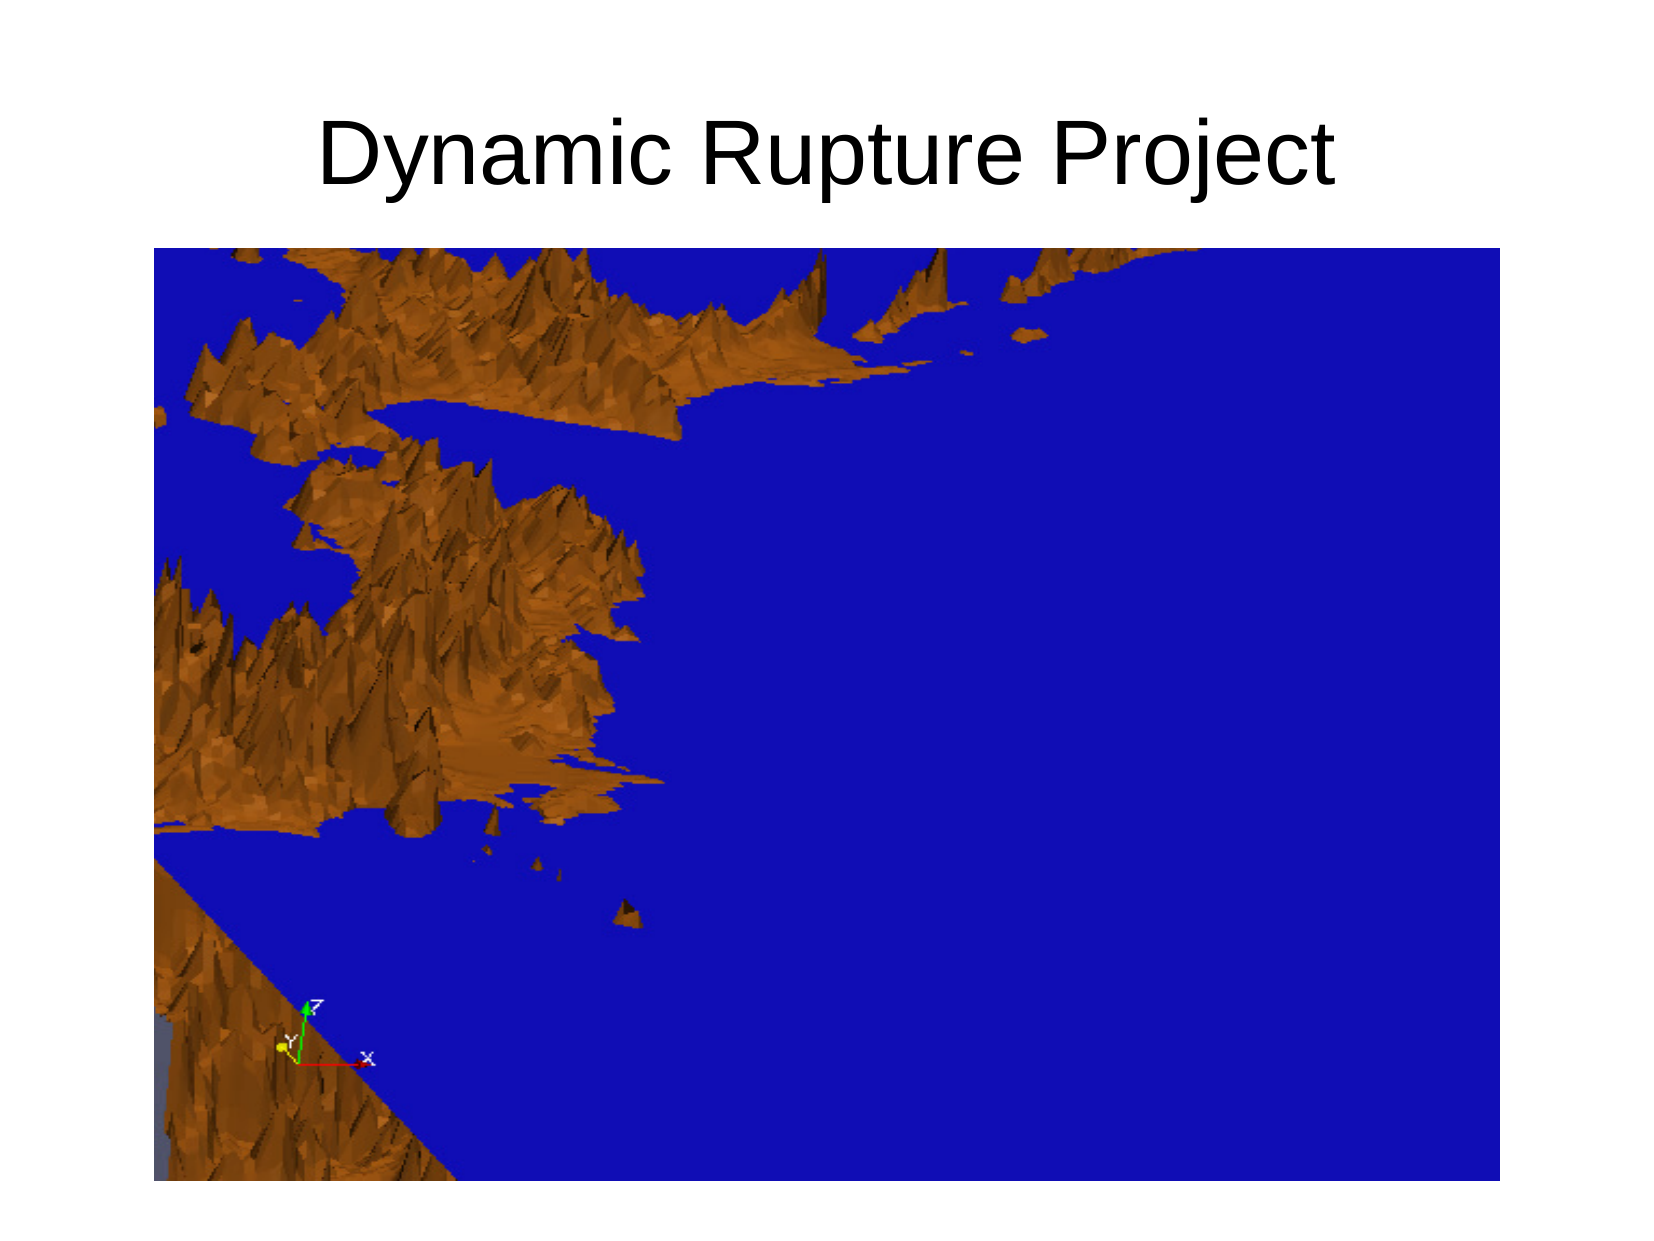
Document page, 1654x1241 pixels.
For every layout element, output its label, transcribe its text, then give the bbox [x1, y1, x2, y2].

text_box [153, 257, 1501, 1182]
title Dynamic Rupture Project [82, 49, 1571, 257]
